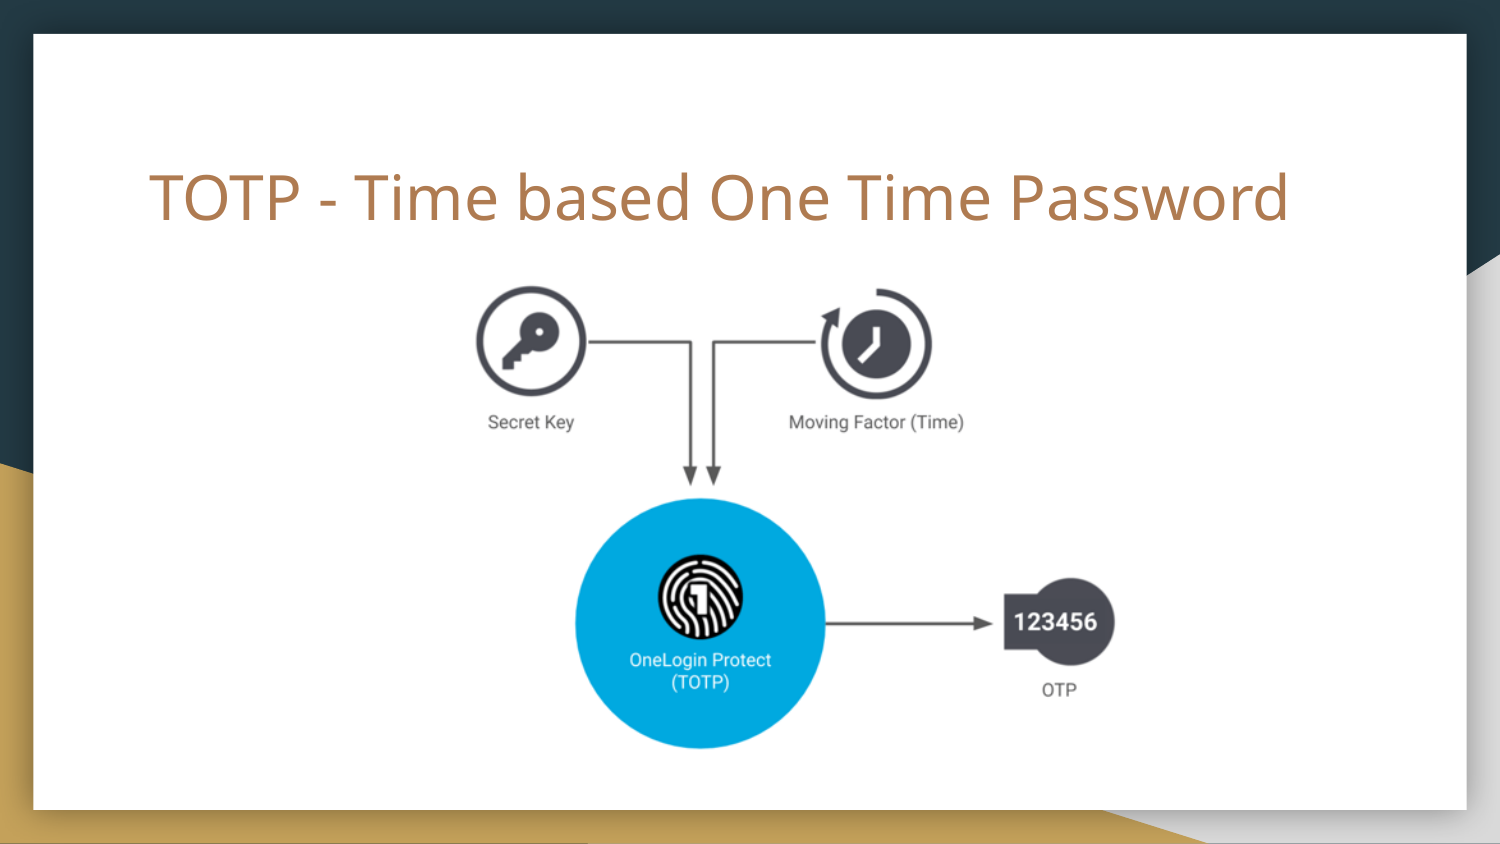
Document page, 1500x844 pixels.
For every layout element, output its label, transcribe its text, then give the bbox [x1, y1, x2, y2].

picture [454, 262, 1156, 766]
title TOTP - Time based One Time Password [134, 138, 1366, 296]
